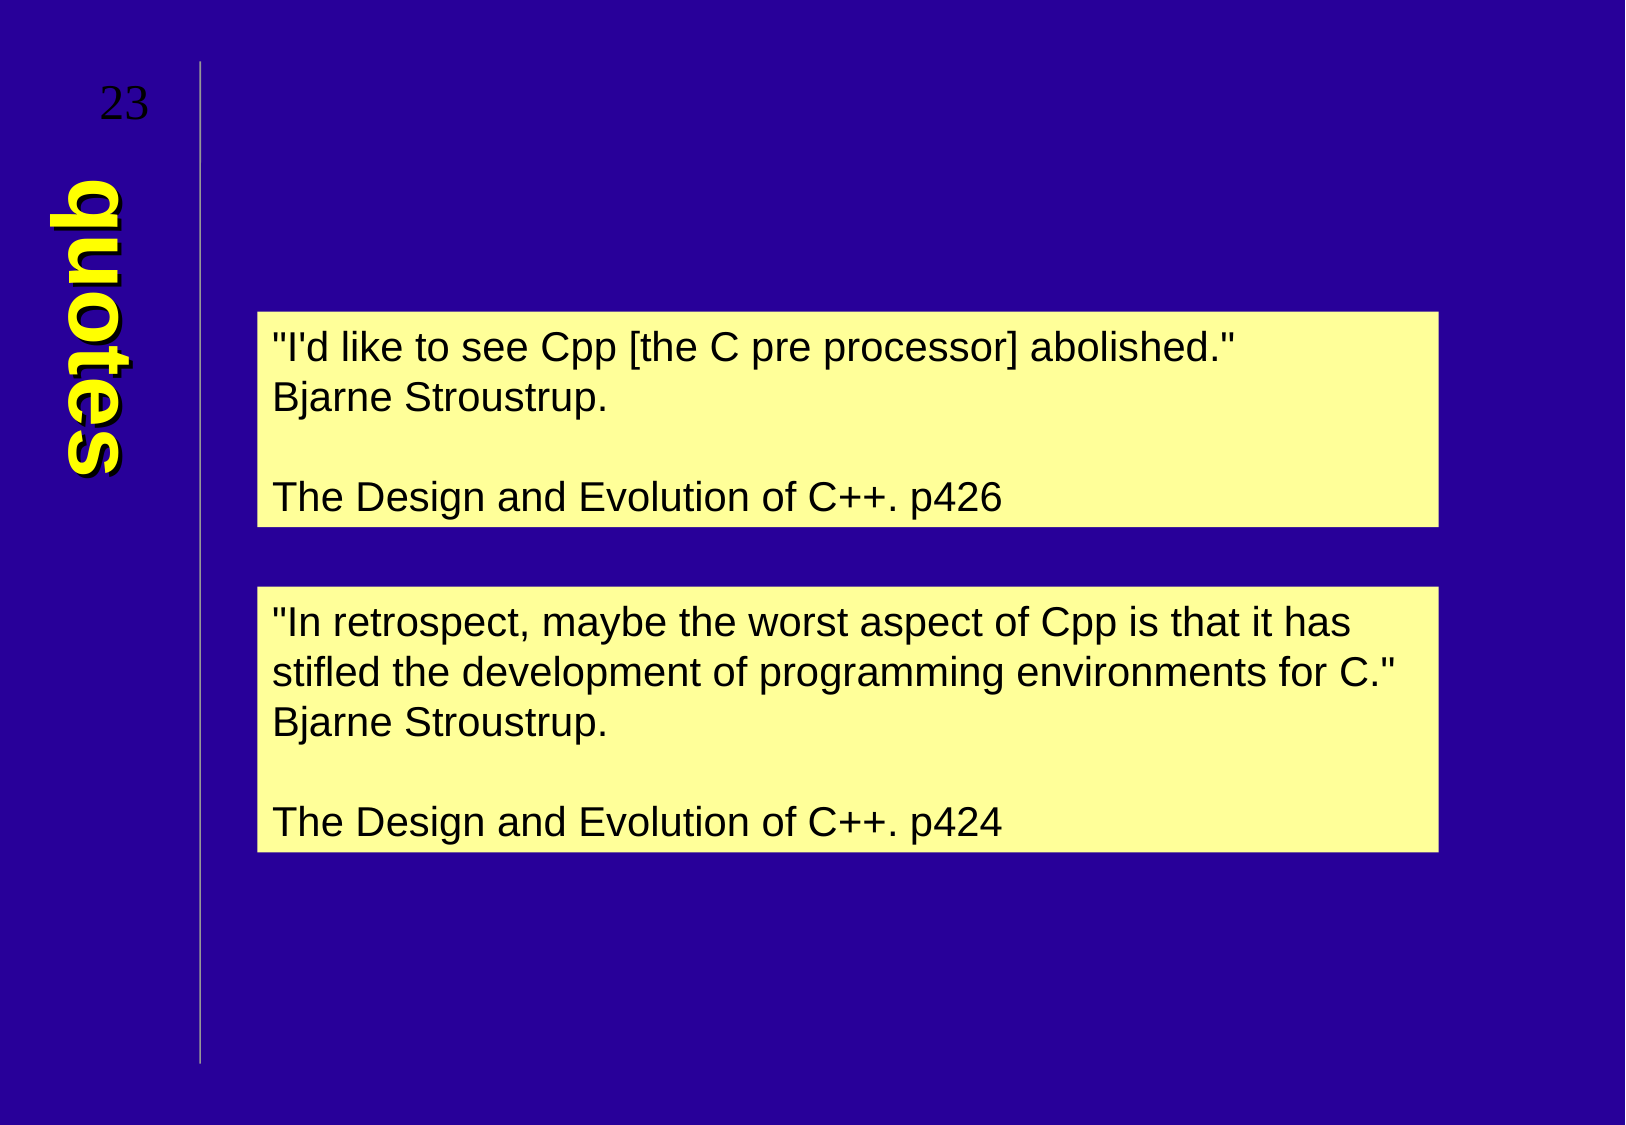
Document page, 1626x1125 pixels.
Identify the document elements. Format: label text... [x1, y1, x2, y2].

text_box "In retrospect, maybe the worst aspect of Cpp is that it has stifled the development of programming environments for C." Bjarne Stroustrup. The Design and Evolution of C++. p424 [257, 586, 1439, 853]
text_box quotes [37, 162, 176, 1063]
text_box "I'd like to see Cpp [the C pre processor] abolished." Bjarne Stroustrup. The Design and Evolution of C++. p426 [257, 311, 1439, 528]
